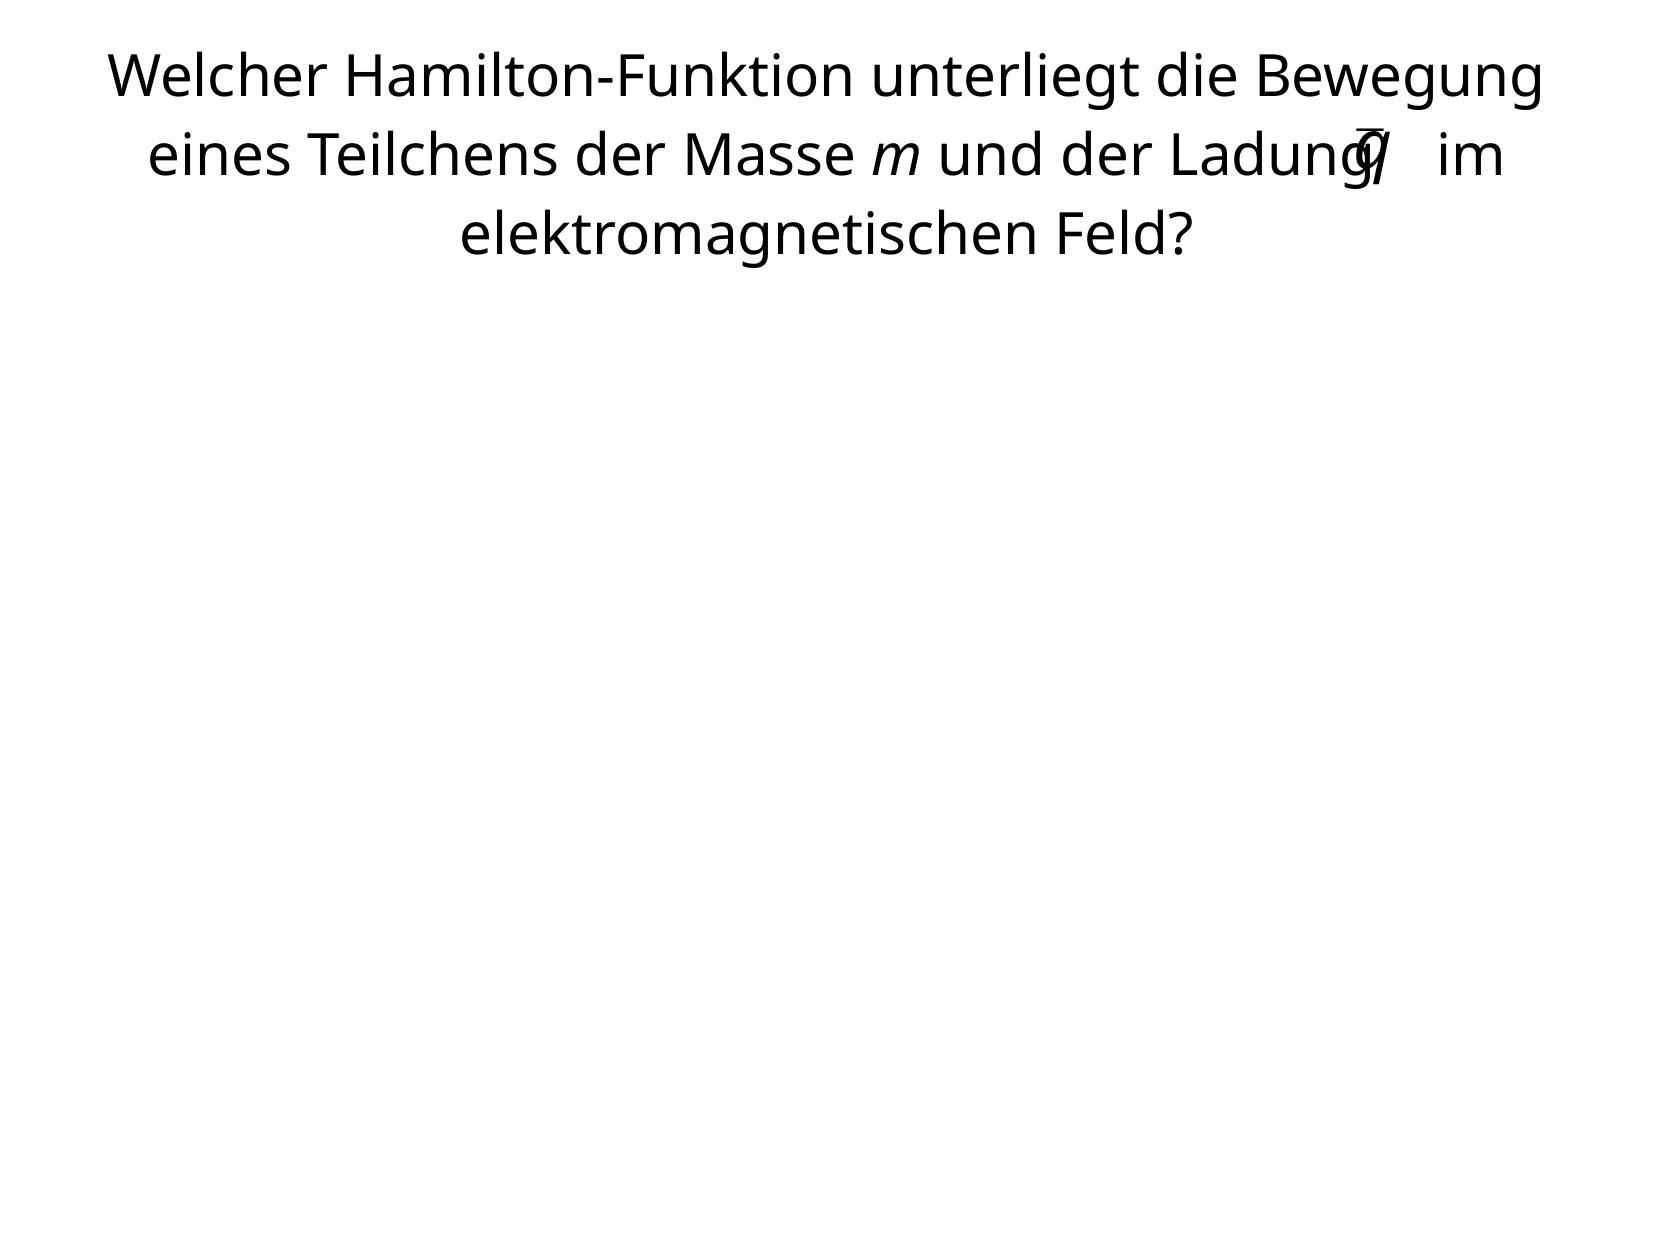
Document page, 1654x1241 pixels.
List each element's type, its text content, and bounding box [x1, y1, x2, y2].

title Welcher Hamilton-Funktion unterliegt die Bewegung eines Teilchens der Masse m und der Ladung im elektromagnetischen Feld? [82, 13, 1571, 293]
chart [1344, 105, 1397, 188]
